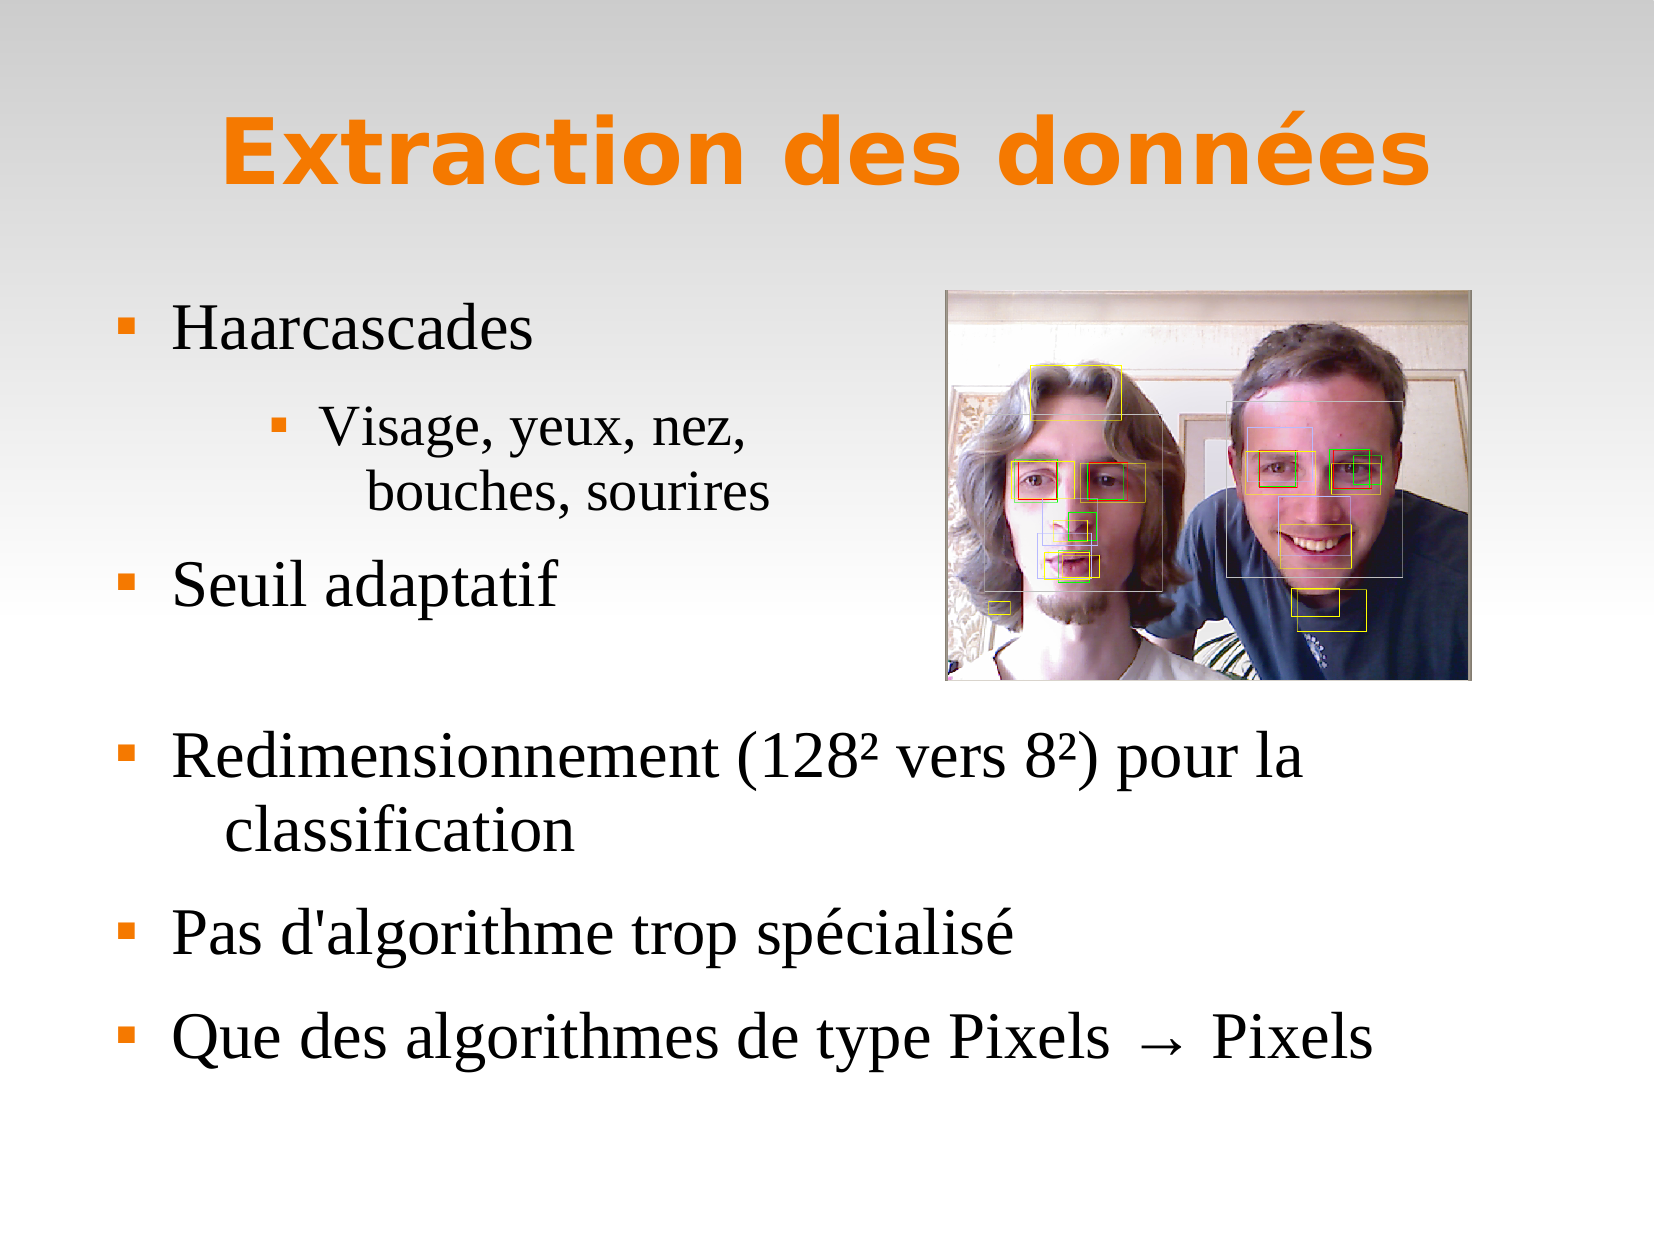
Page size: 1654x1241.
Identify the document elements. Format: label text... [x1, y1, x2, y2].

title Extraction des données [82, 49, 1571, 257]
list Redimensionnement (128² vers 8²) pour la classification Pas d'algorithme trop spécialisé Que des algorithmes de type Pixels → Pixels [82, 717, 1571, 1109]
list Haarcascades Visage, yeux, nez, bouches, sourires Seuil adaptatif [82, 290, 809, 681]
picture [945, 290, 1472, 681]
